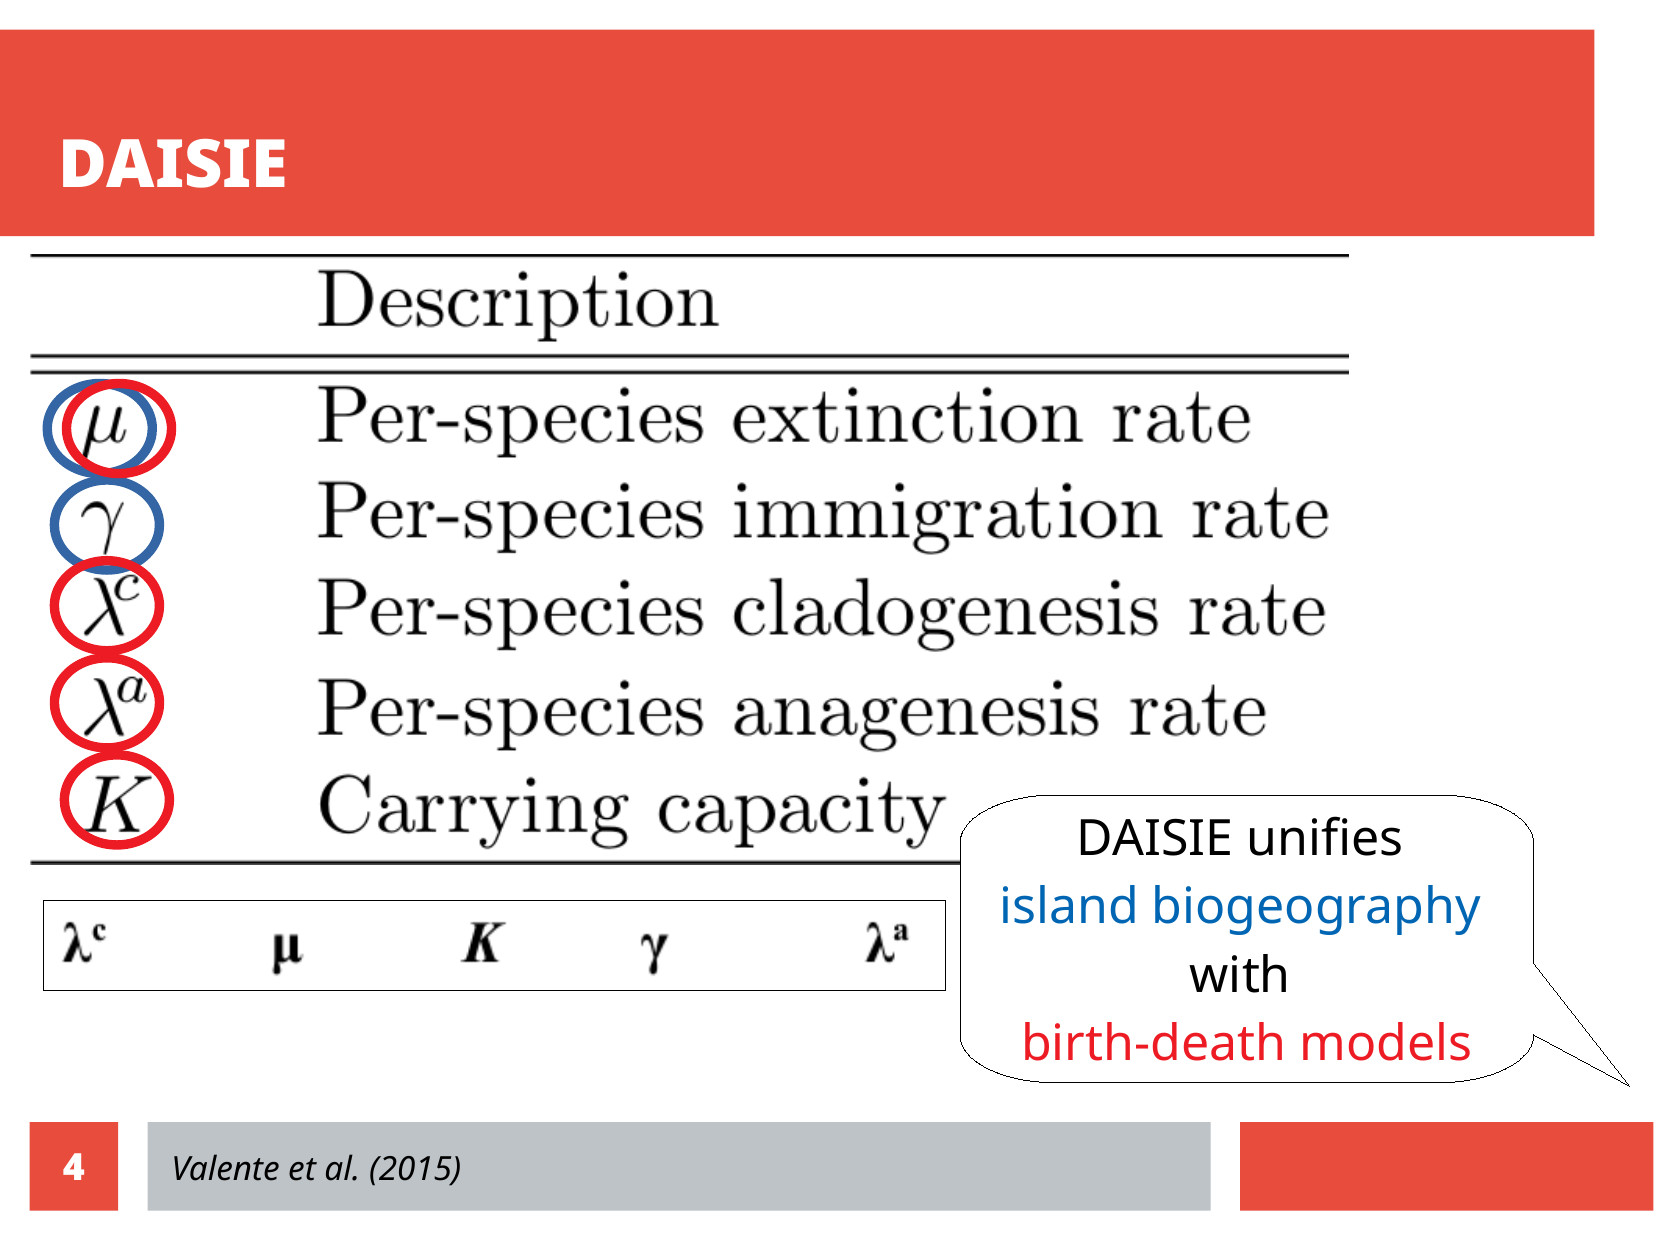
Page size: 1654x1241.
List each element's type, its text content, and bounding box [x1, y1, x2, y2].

title DAISIE [59, 59, 1595, 207]
text_box Valente et al. (2015) [156, 1137, 528, 1191]
picture [43, 899, 946, 991]
picture [30, 254, 1349, 865]
text_box DAISIE unifies island biogeography with birth-death models [960, 795, 1630, 1087]
